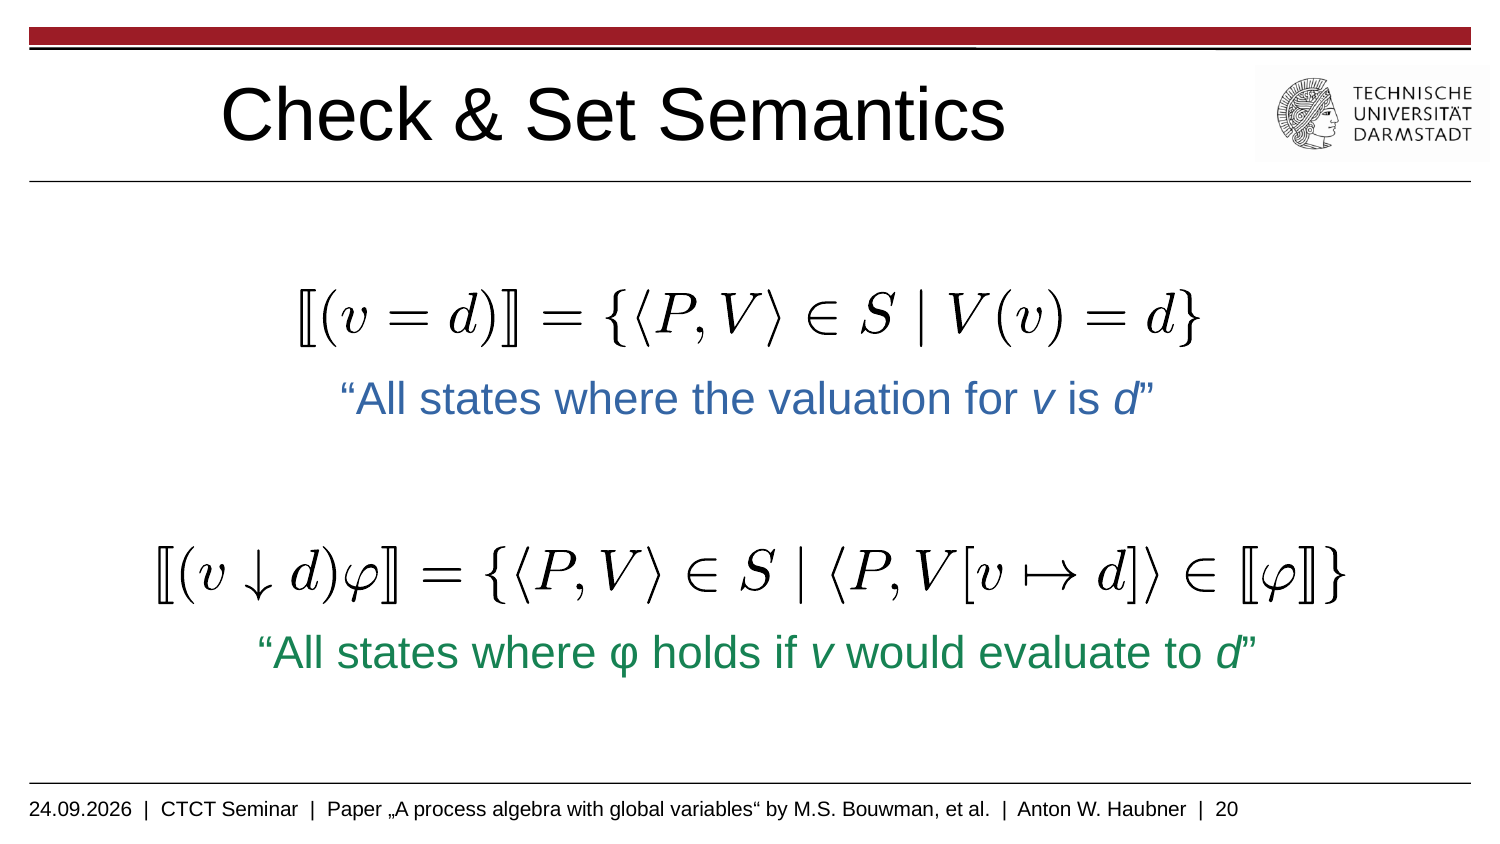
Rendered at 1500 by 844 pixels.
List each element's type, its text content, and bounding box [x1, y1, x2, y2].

text_box [849, 550, 892, 590]
text_box [1127, 546, 1136, 605]
text_box [891, 583, 899, 601]
text_box [1147, 292, 1175, 334]
text_box [180, 546, 195, 605]
text_box [696, 326, 704, 344]
text_box “All states where the valuation for v is d” [325, 365, 1169, 432]
text_box [1185, 558, 1215, 592]
text_box [807, 301, 837, 335]
text_box “All states where φ holds if v would evaluate to d” [243, 619, 1272, 686]
text_box [322, 546, 337, 605]
text_box [344, 563, 378, 603]
text_box [767, 289, 781, 348]
text_box [449, 292, 478, 334]
title Check & Set Semantics [29, 63, 1199, 167]
text_box [919, 289, 923, 348]
text_box [1098, 549, 1126, 591]
text_box [322, 289, 337, 348]
text_box [501, 289, 517, 348]
text_box [481, 289, 495, 348]
text_box [534, 550, 577, 590]
text_box [977, 563, 1003, 591]
text_box [636, 289, 650, 348]
text_box [1024, 559, 1077, 591]
text_box [300, 289, 316, 348]
text_box [291, 549, 320, 591]
text_box [965, 546, 974, 605]
text_box [1179, 289, 1201, 348]
text_box [1324, 546, 1346, 605]
text_box [1016, 307, 1042, 334]
text_box [647, 546, 661, 605]
text_box [997, 289, 1012, 348]
text_box [831, 546, 845, 605]
text_box [915, 550, 957, 591]
text_box [484, 546, 506, 605]
text_box [600, 550, 642, 591]
text_box [1262, 563, 1296, 603]
text_box [341, 307, 367, 334]
text_box [687, 558, 717, 592]
text_box [516, 546, 530, 605]
text_box [1048, 289, 1062, 348]
text_box [1242, 546, 1258, 605]
text_box [860, 291, 896, 334]
text_box [244, 549, 273, 601]
text_box [740, 548, 776, 591]
text_box [199, 563, 225, 591]
text_box [948, 293, 990, 334]
picture [1255, 65, 1490, 162]
text_box [1145, 546, 1159, 605]
text_box [720, 293, 763, 334]
text_box [605, 289, 626, 348]
text_box [1298, 546, 1314, 605]
text_box [655, 293, 697, 333]
text_box [158, 546, 174, 605]
text_box [576, 583, 584, 601]
text_box [381, 546, 397, 605]
